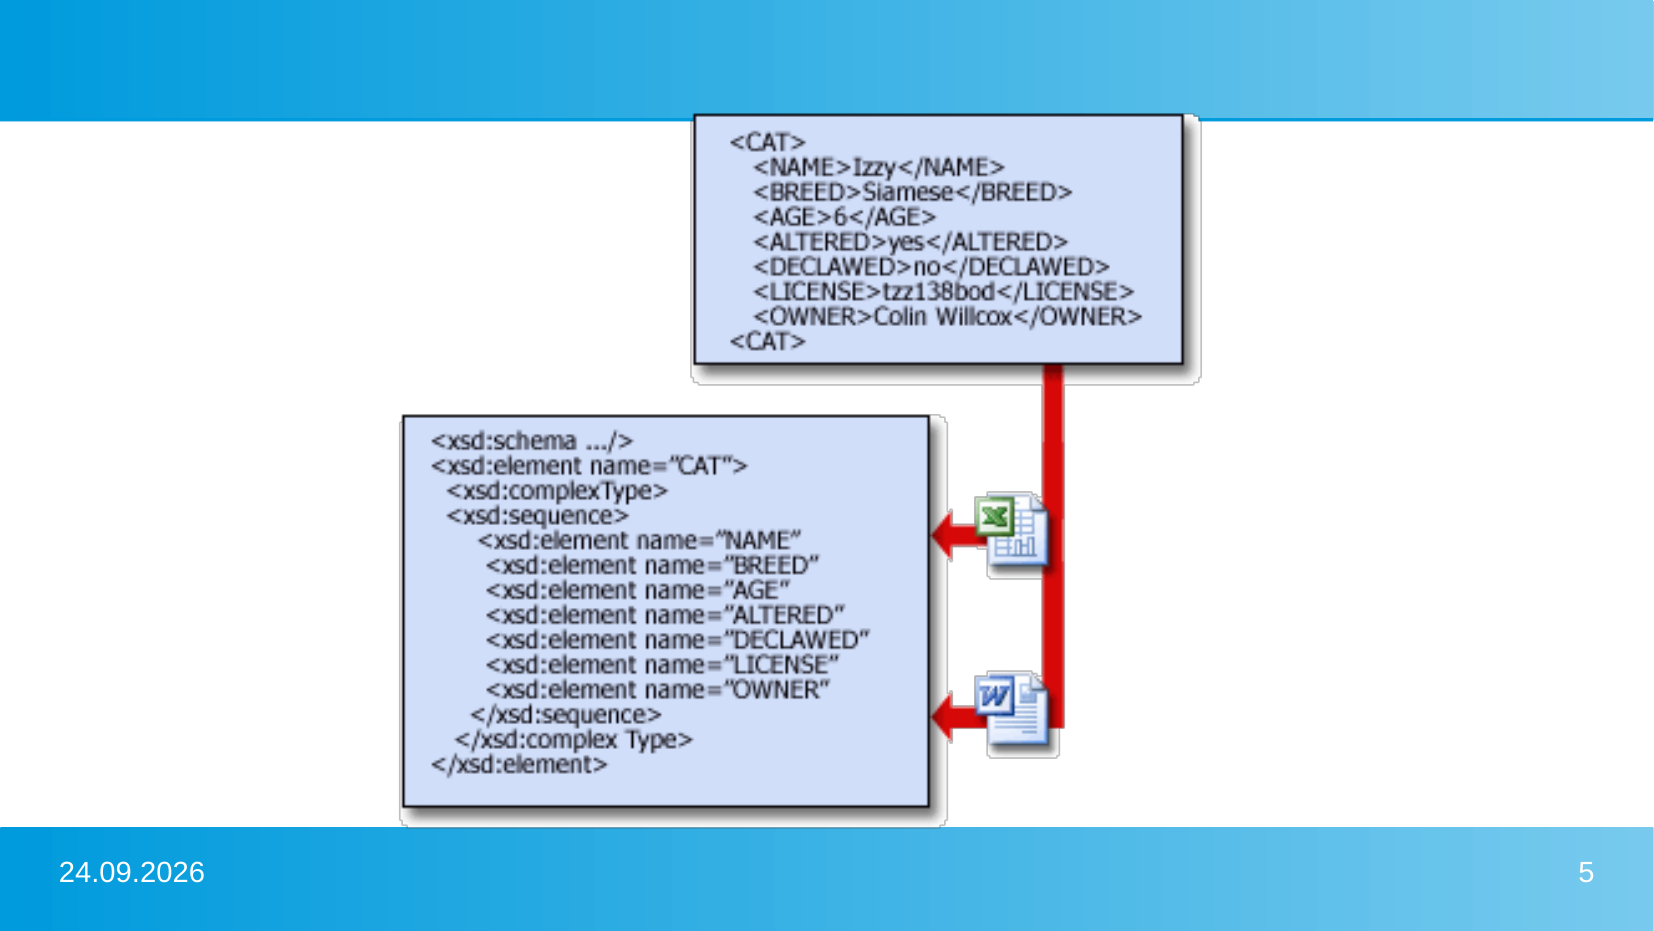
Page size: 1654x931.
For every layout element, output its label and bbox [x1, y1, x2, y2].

picture [383, 107, 1207, 836]
